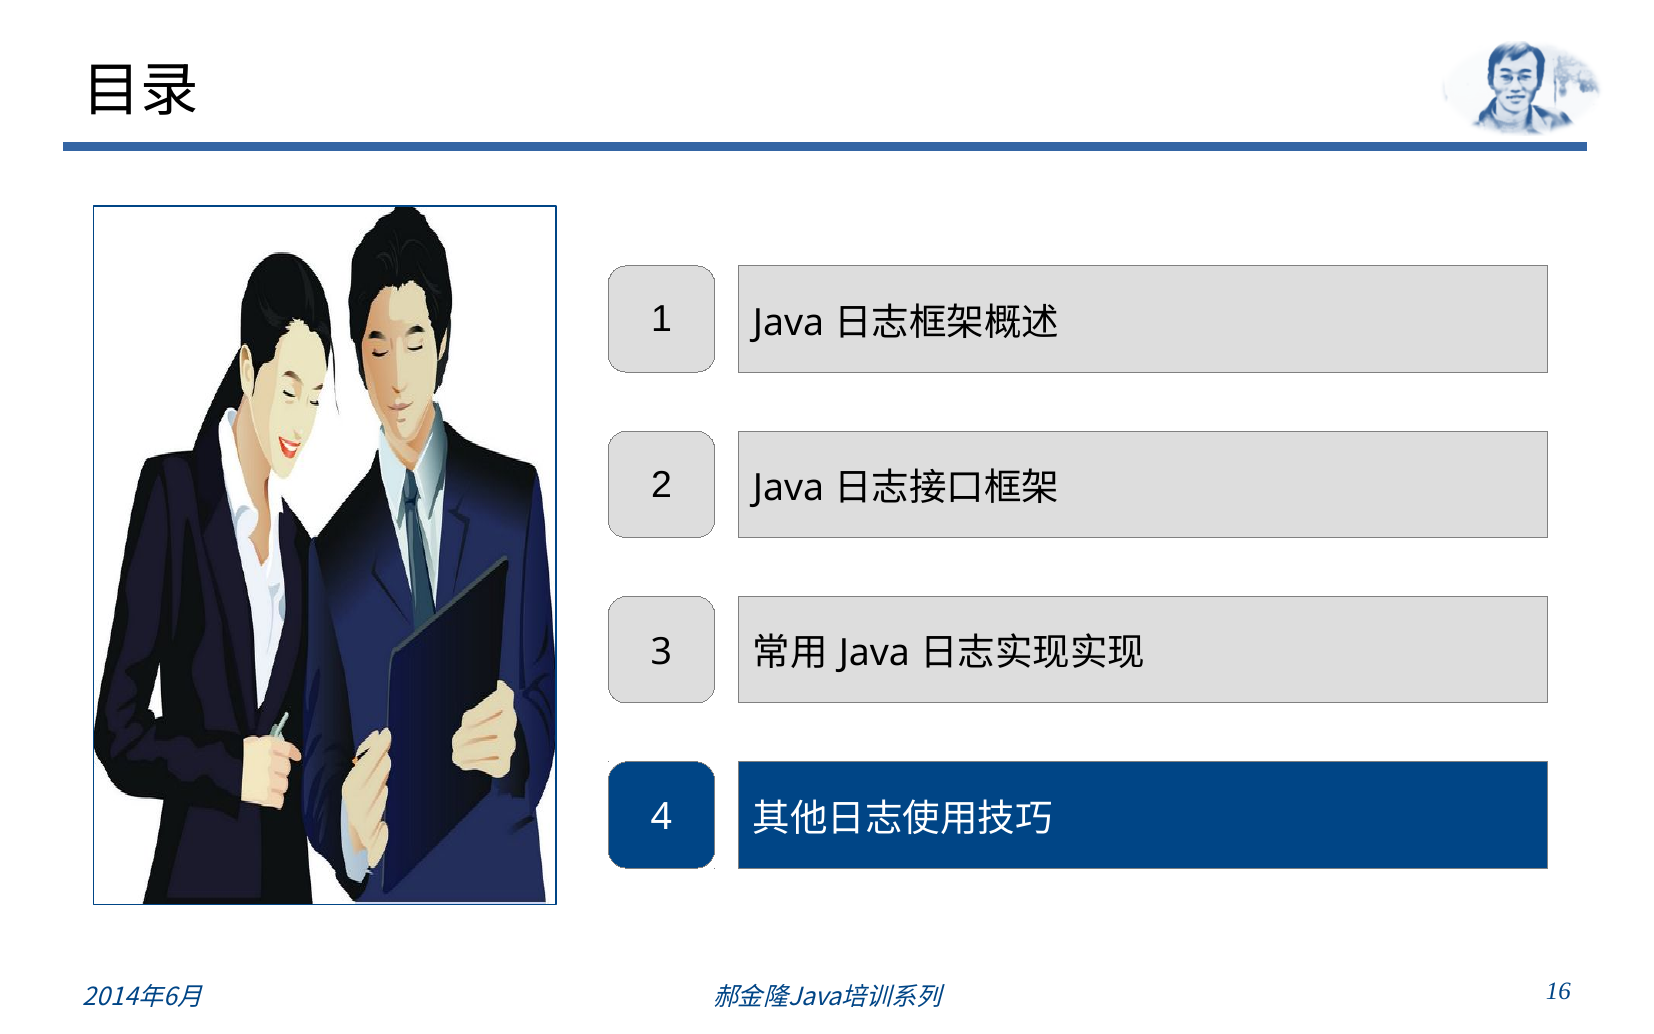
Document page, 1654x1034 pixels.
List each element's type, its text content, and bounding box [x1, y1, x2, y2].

text_box 2 [608, 431, 715, 538]
picture [94, 206, 556, 904]
text_box 4 [608, 761, 715, 869]
picture [1440, 41, 1604, 136]
text_box 其他日志使用技巧 [738, 762, 1547, 868]
text_box Java日志接口框架 [738, 431, 1548, 538]
text_box 常用Java日志实现实现 [738, 596, 1548, 703]
text_box Java日志框架概述 [738, 265, 1548, 373]
title 目录 [82, 41, 1571, 130]
text_box 3 [608, 596, 715, 703]
text_box 1 [608, 265, 715, 373]
